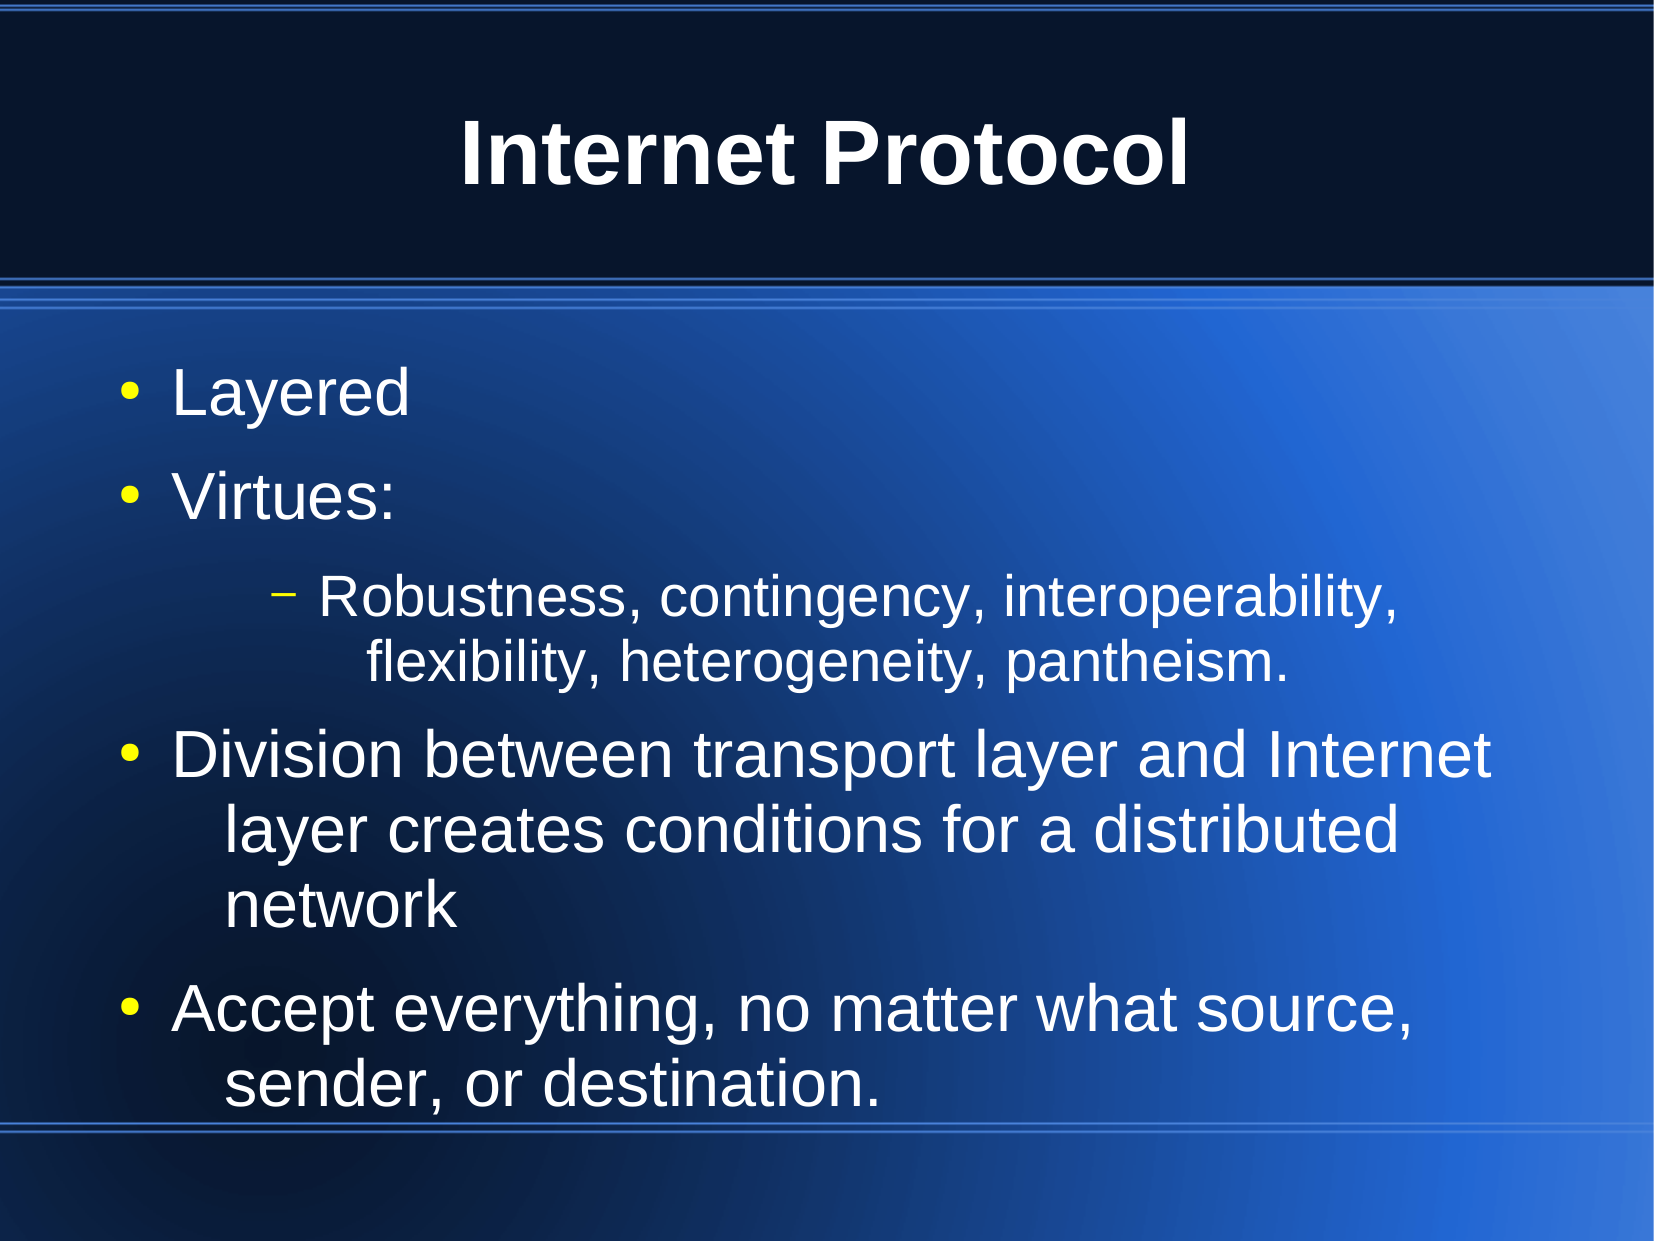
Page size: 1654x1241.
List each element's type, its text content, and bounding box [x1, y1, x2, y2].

picture [0, 0, 1654, 1241]
title Internet Protocol [82, 56, 1571, 250]
list Layered Virtues: Robustness, contingency, interoperability, flexibility, heterogeneity, pantheism. Division between transport layer and Internet layer creates conditions for a distributed network Accept everything, no matter what source, sender, or destination. [82, 355, 1571, 1159]
